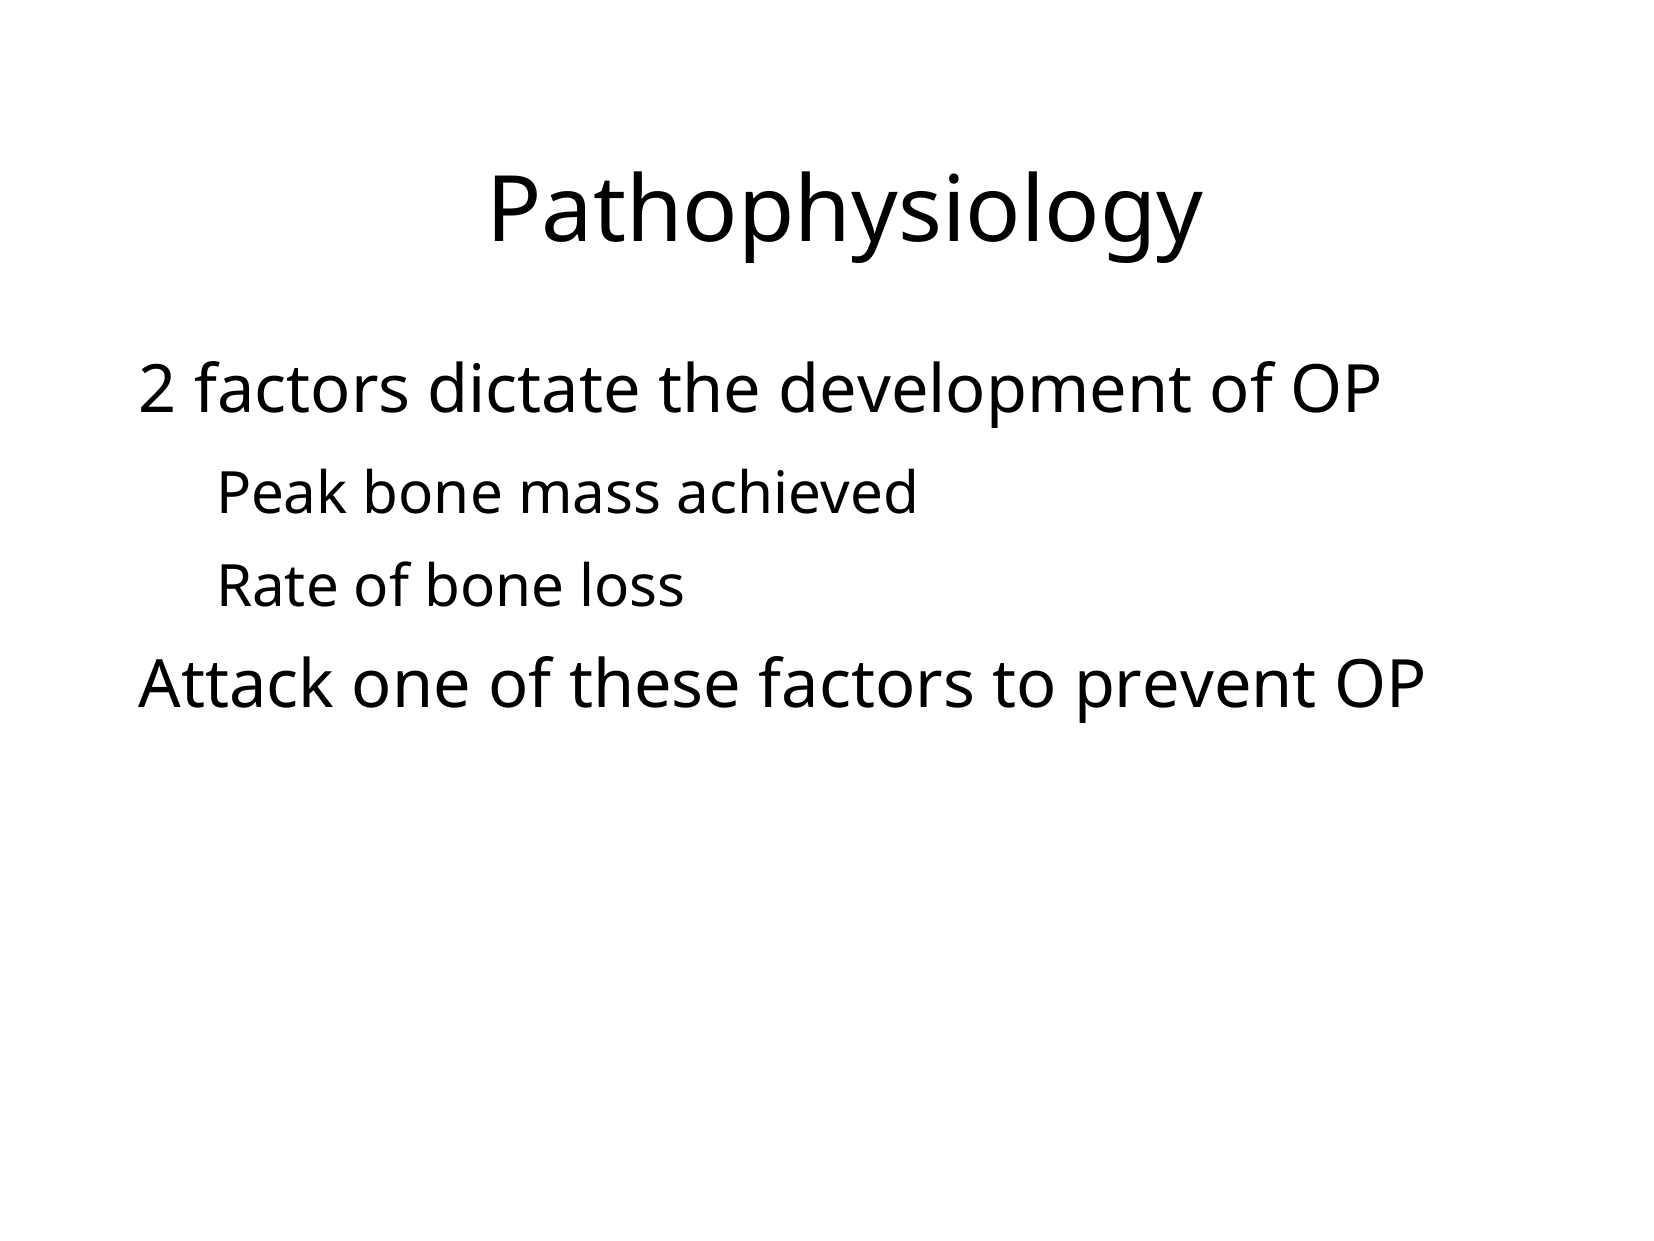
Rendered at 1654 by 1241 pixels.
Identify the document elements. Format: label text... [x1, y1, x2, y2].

list 2 factors dictate the development of OP Peak bone mass achieved Rate of bone loss Attack one of these factors to prevent OP [121, 344, 1534, 850]
title Pathophysiology [121, 152, 1534, 260]
